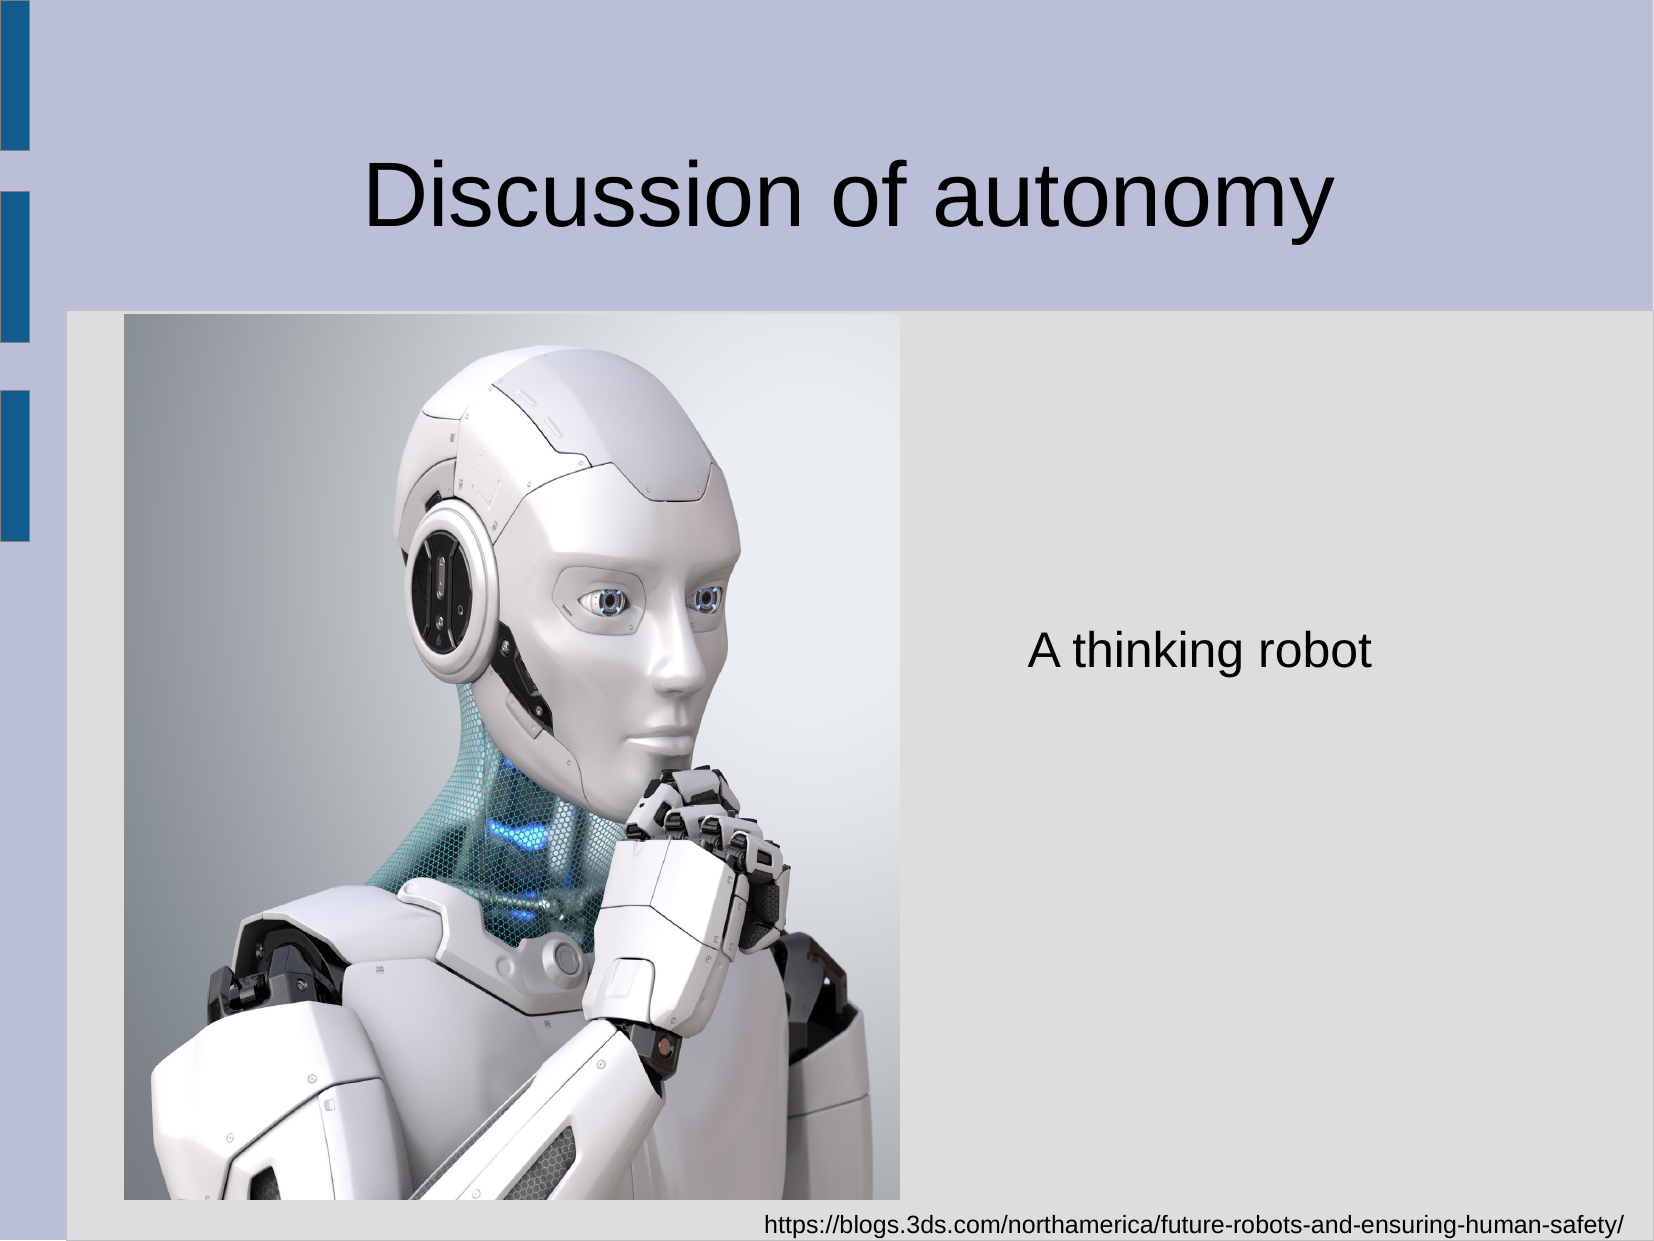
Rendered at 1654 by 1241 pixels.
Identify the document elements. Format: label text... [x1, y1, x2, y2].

text_box A thinking robot [901, 615, 1654, 798]
picture [124, 314, 901, 1201]
title Discussion of autonomy [121, 91, 1534, 299]
text_box https://blogs.3ds.com/northamerica/future-robots-and-ensuring-human-safety/ [749, 1203, 1654, 1241]
